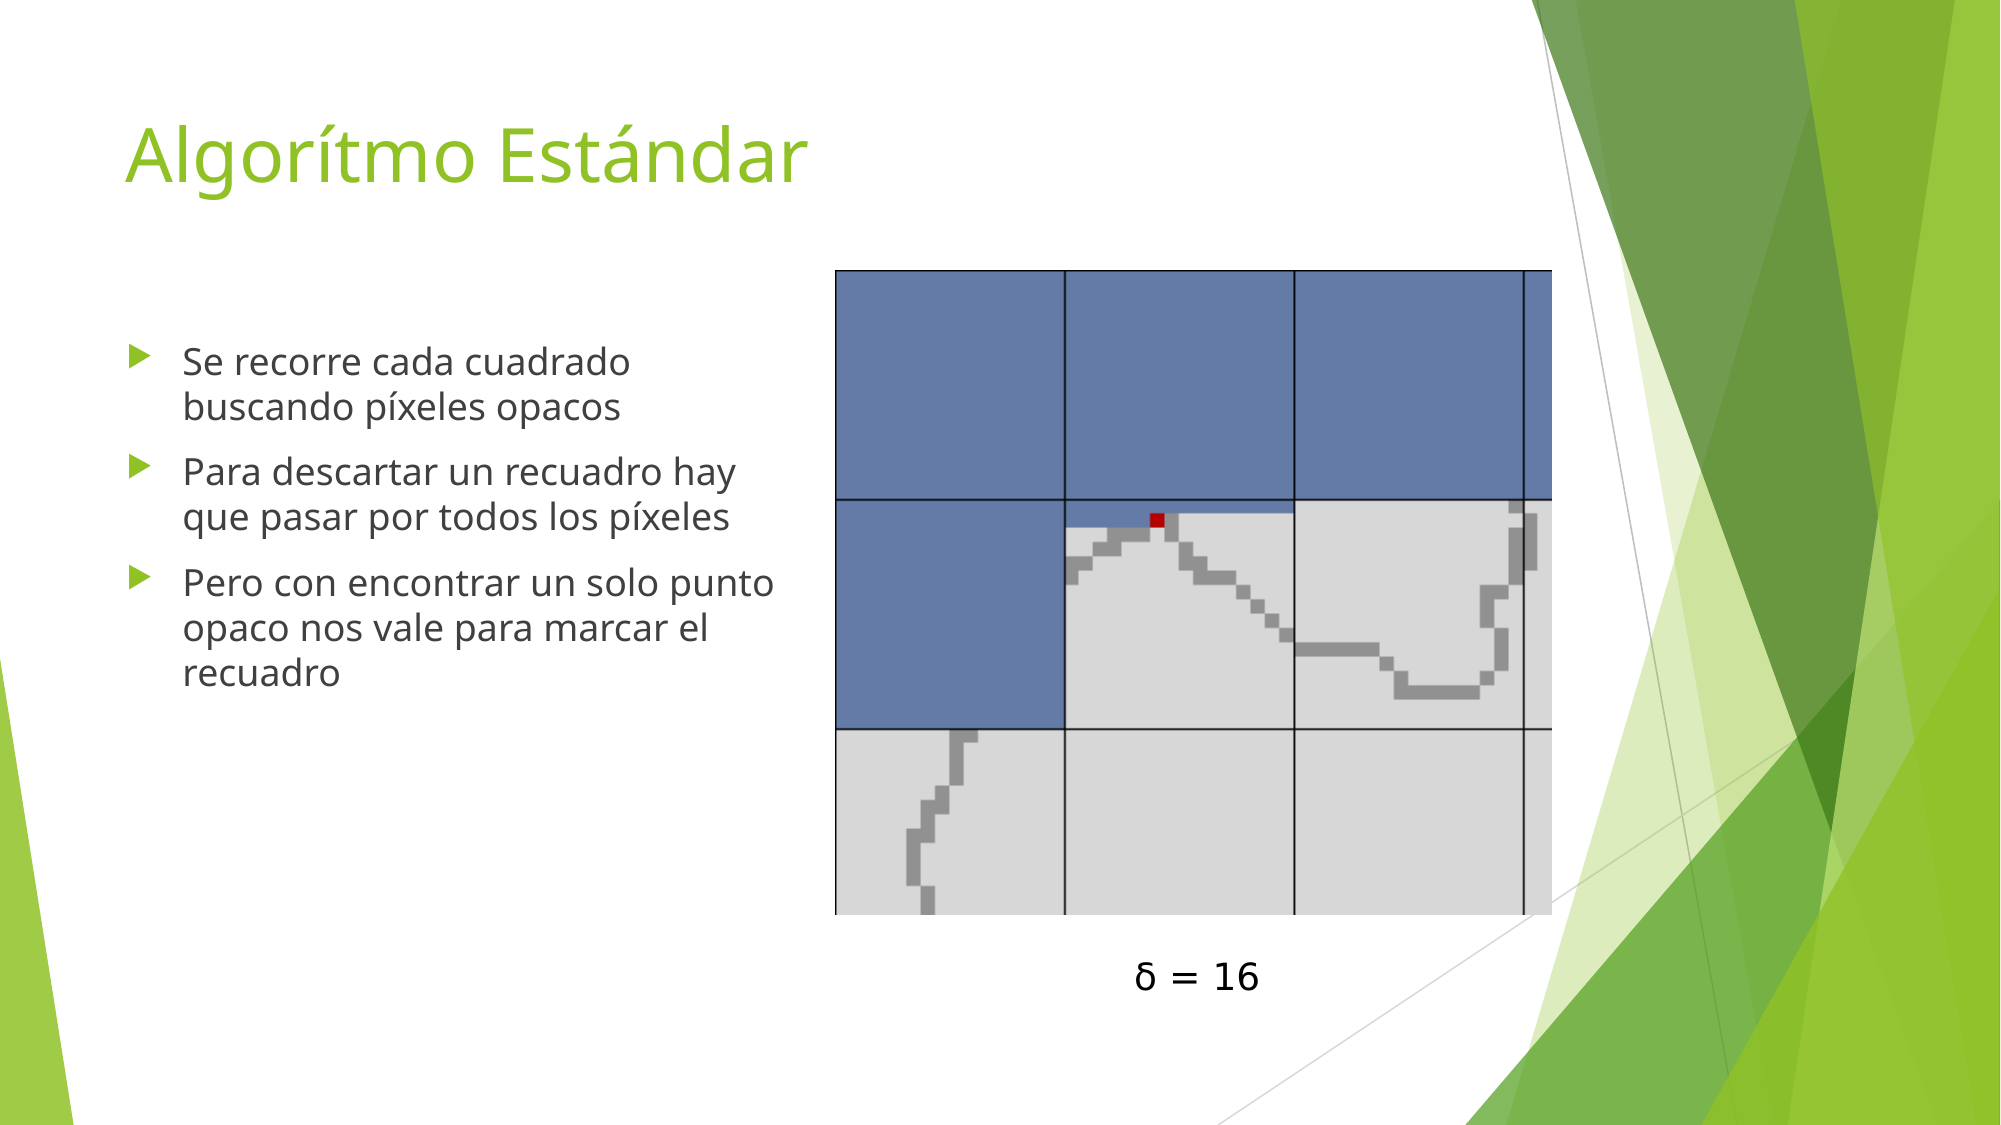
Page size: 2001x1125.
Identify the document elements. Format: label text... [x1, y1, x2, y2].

picture [835, 270, 1552, 915]
text_box δ = 16 [1119, 945, 1276, 1006]
list Se recorre cada cuadrado buscando píxeles opacos Para descartar un recuadro hay que pasar por todos los píxeles Pero con encontrar un solo punto opaco nos vale para marcar el recuadro [111, 329, 796, 936]
title Algorítmo Estándar [111, 99, 1522, 317]
